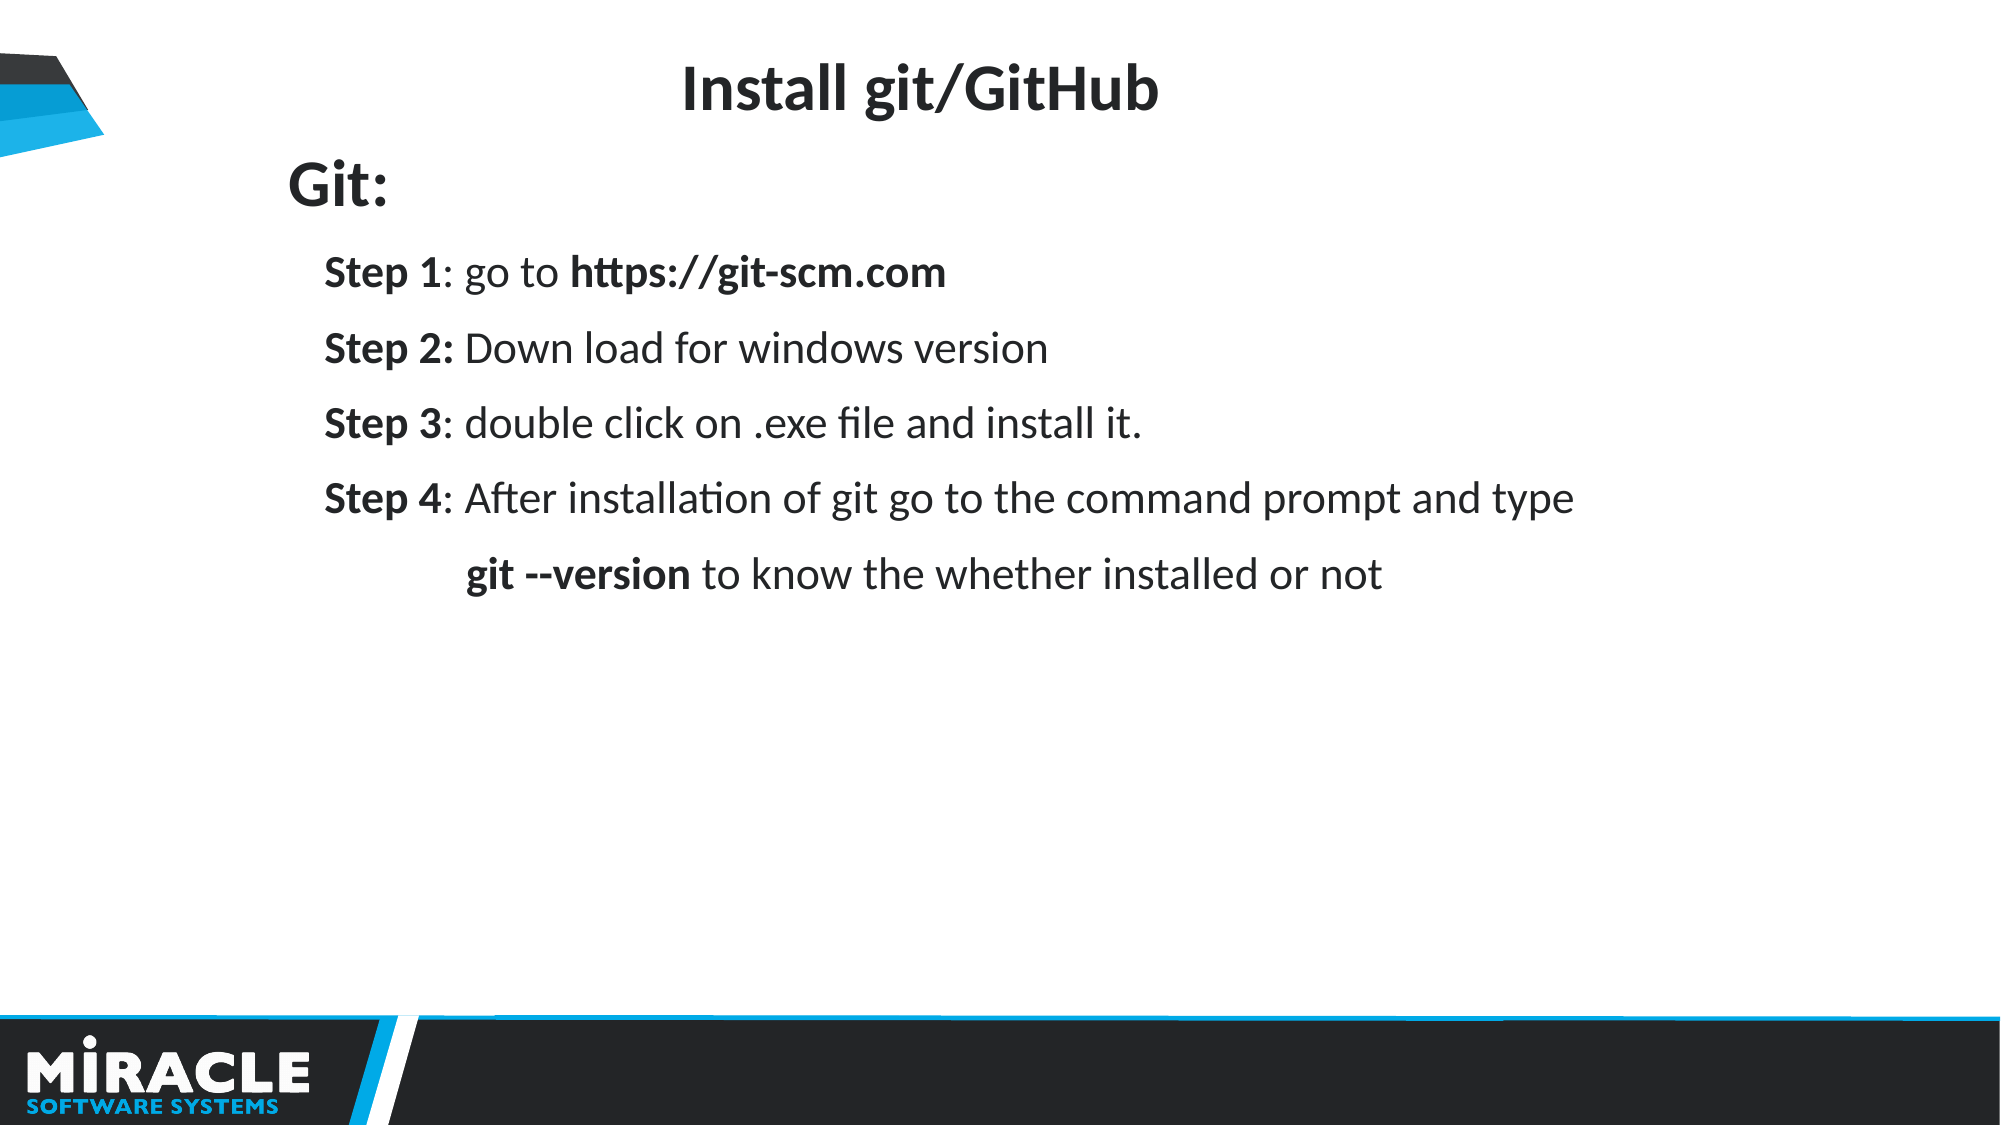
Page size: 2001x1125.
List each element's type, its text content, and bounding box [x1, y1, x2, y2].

text_box Install git/GitHub Git: Step 1: go to https://git-scm.com Step 2: Down load for windows version Step 3: double click on .exe file and install it. Step 4: After installation of git go to the command prompt and type git --version to know the whether installed or not [123, 0, 1681, 916]
